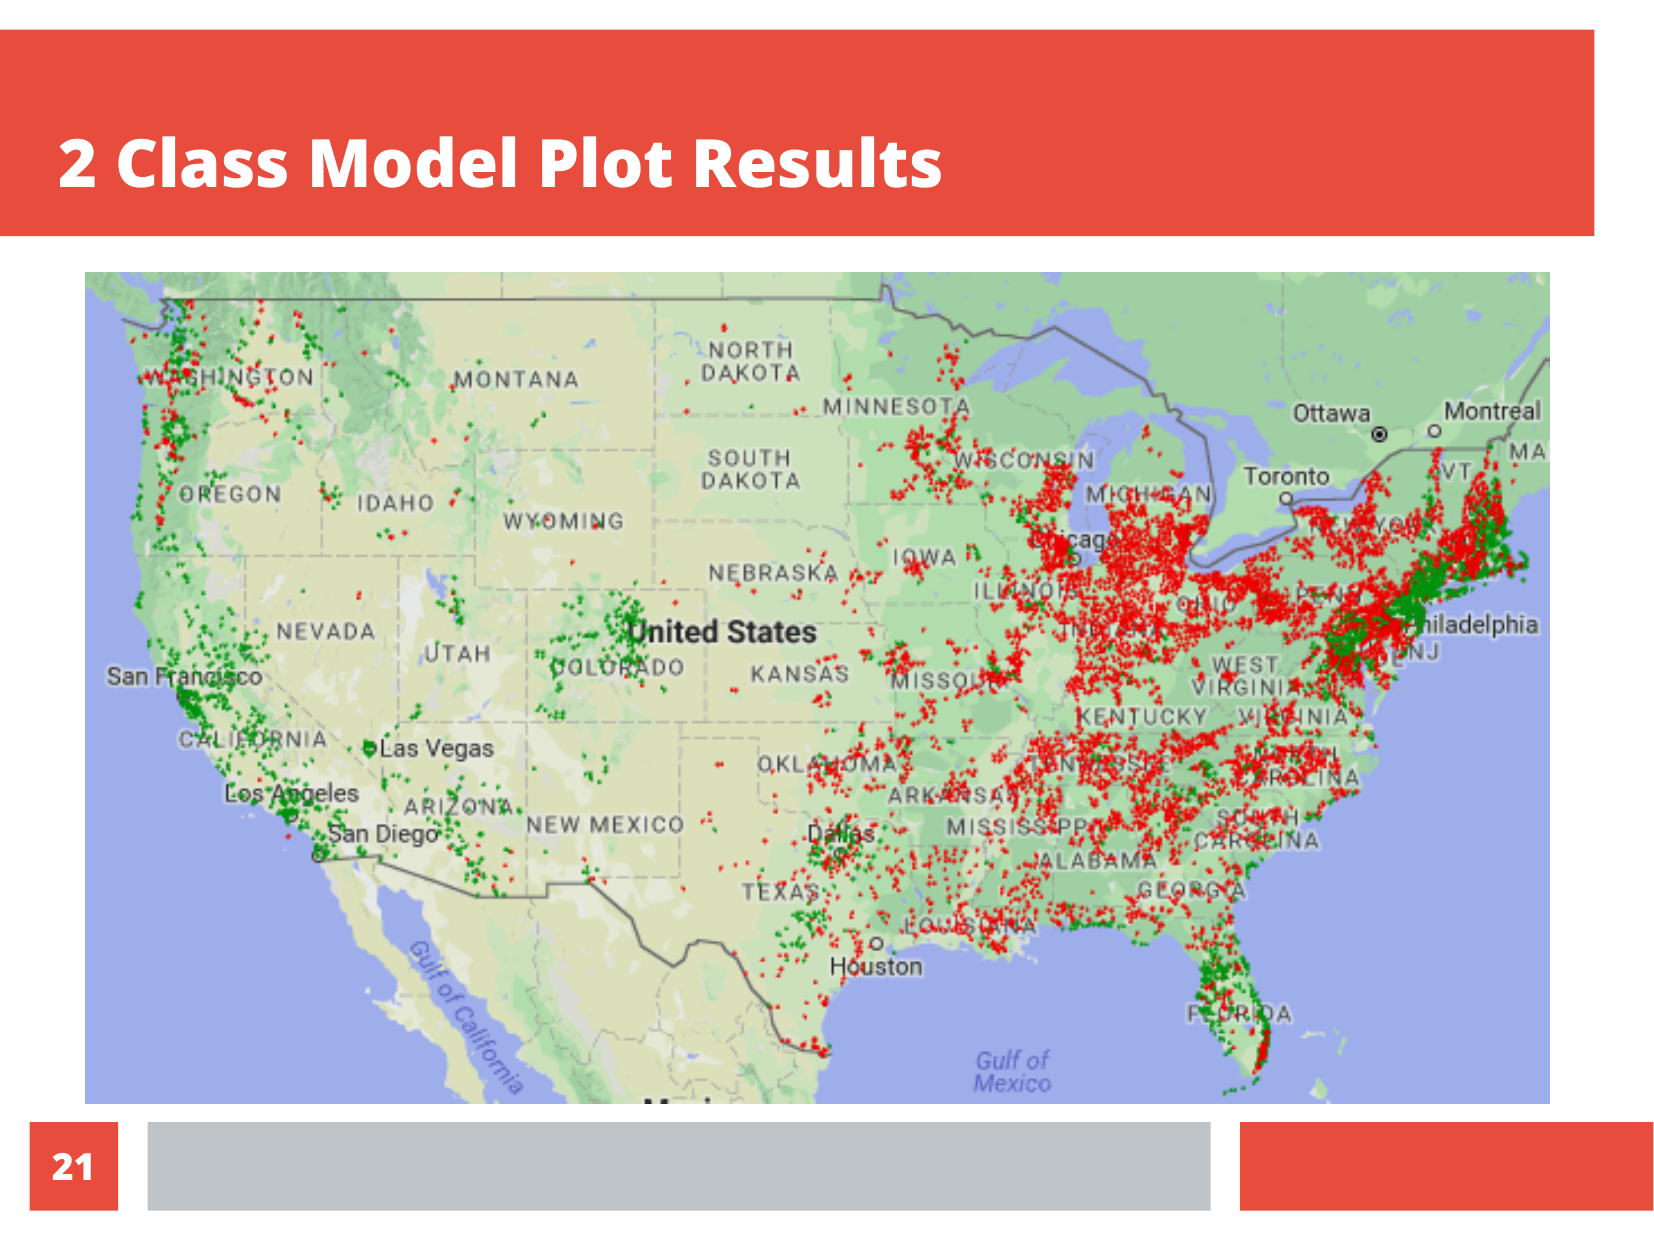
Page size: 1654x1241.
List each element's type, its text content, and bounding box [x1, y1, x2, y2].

picture [85, 272, 1550, 1104]
title 2 Class Model Plot Results [59, 59, 1595, 207]
